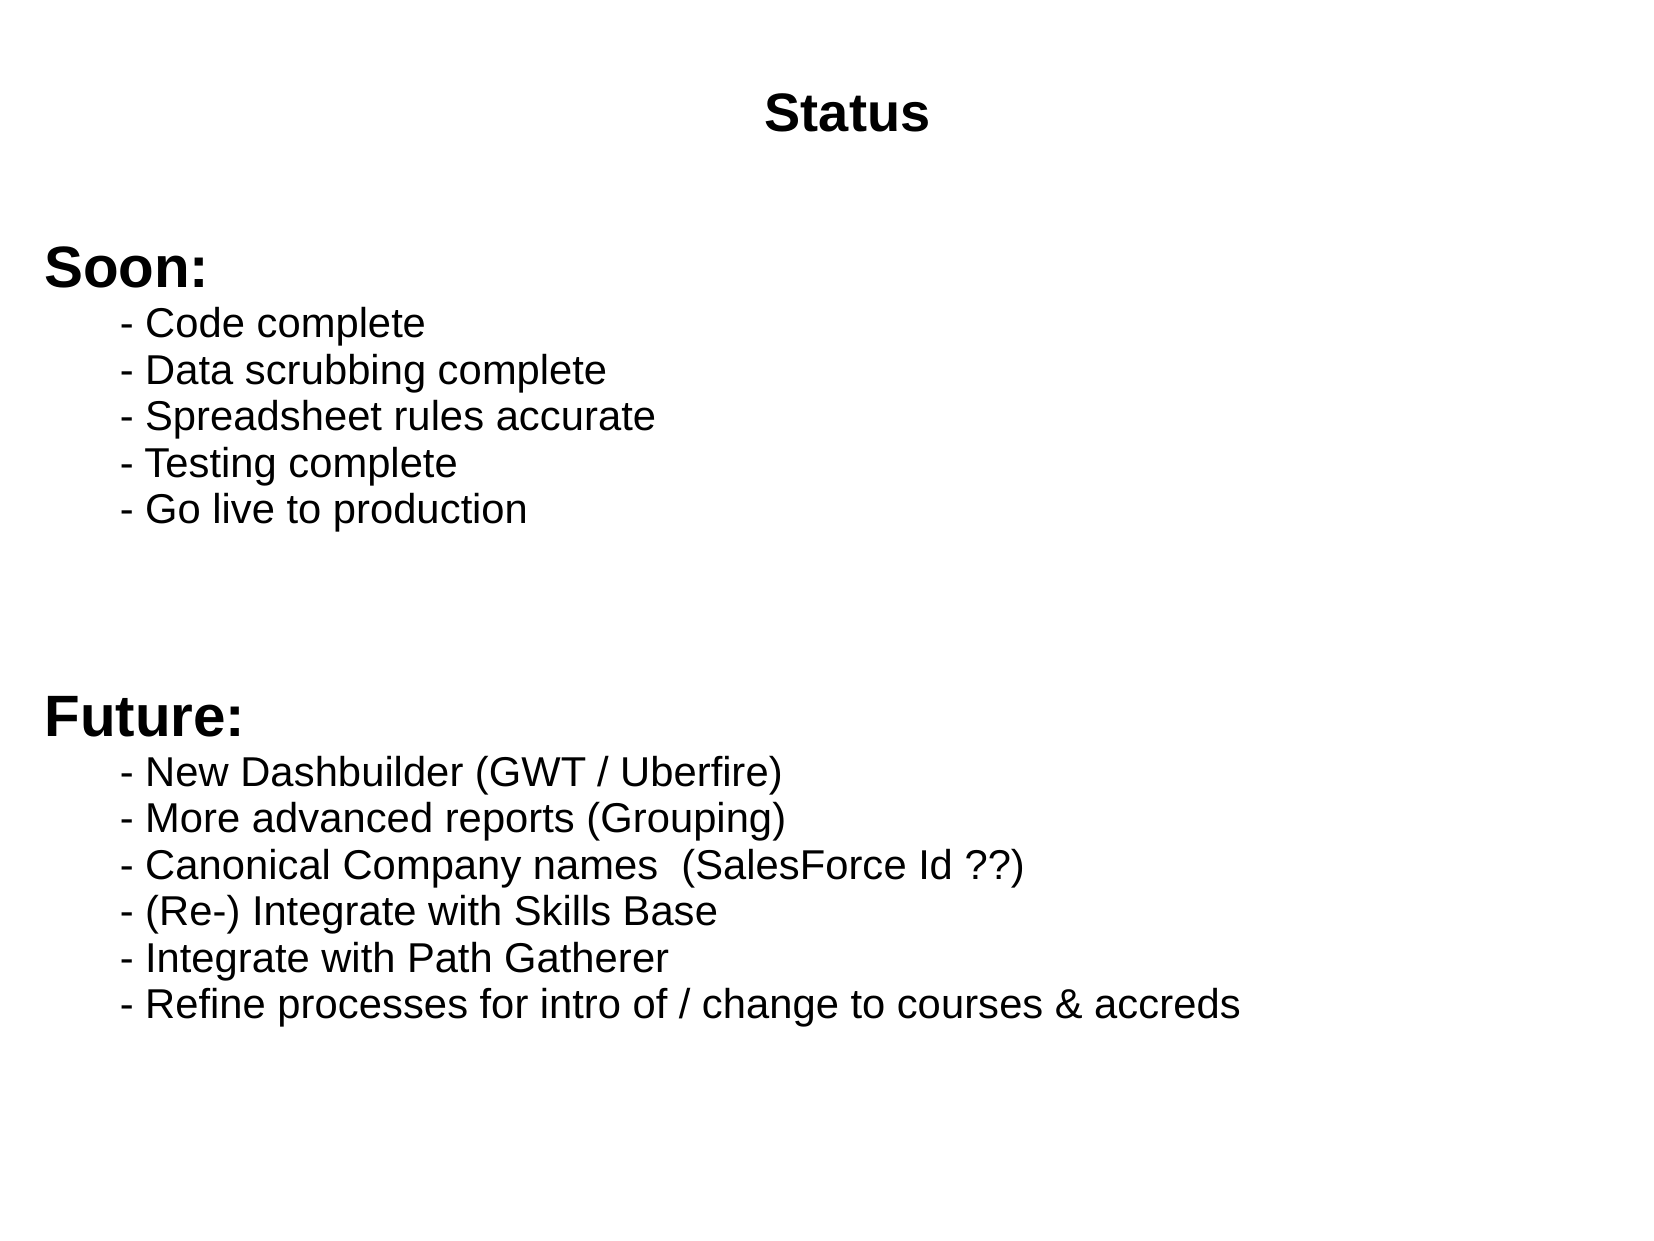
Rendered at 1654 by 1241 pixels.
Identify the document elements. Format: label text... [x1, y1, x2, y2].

text_box Status [750, 75, 976, 151]
text_box Future: - New Dashbuilder (GWT / Uberfire) - More advanced reports (Grouping) - Canonical Company names (SalesForce Id ??) - (Re-) Integrate with Skills Base - Integrate with Path Gatherer - Refine processes for intro of / change to courses & accreds [30, 676, 1636, 1036]
text_box Soon: - Code complete - Data scrubbing complete - Spreadsheet rules accurate - Testing complete - Go live to production [30, 227, 672, 541]
